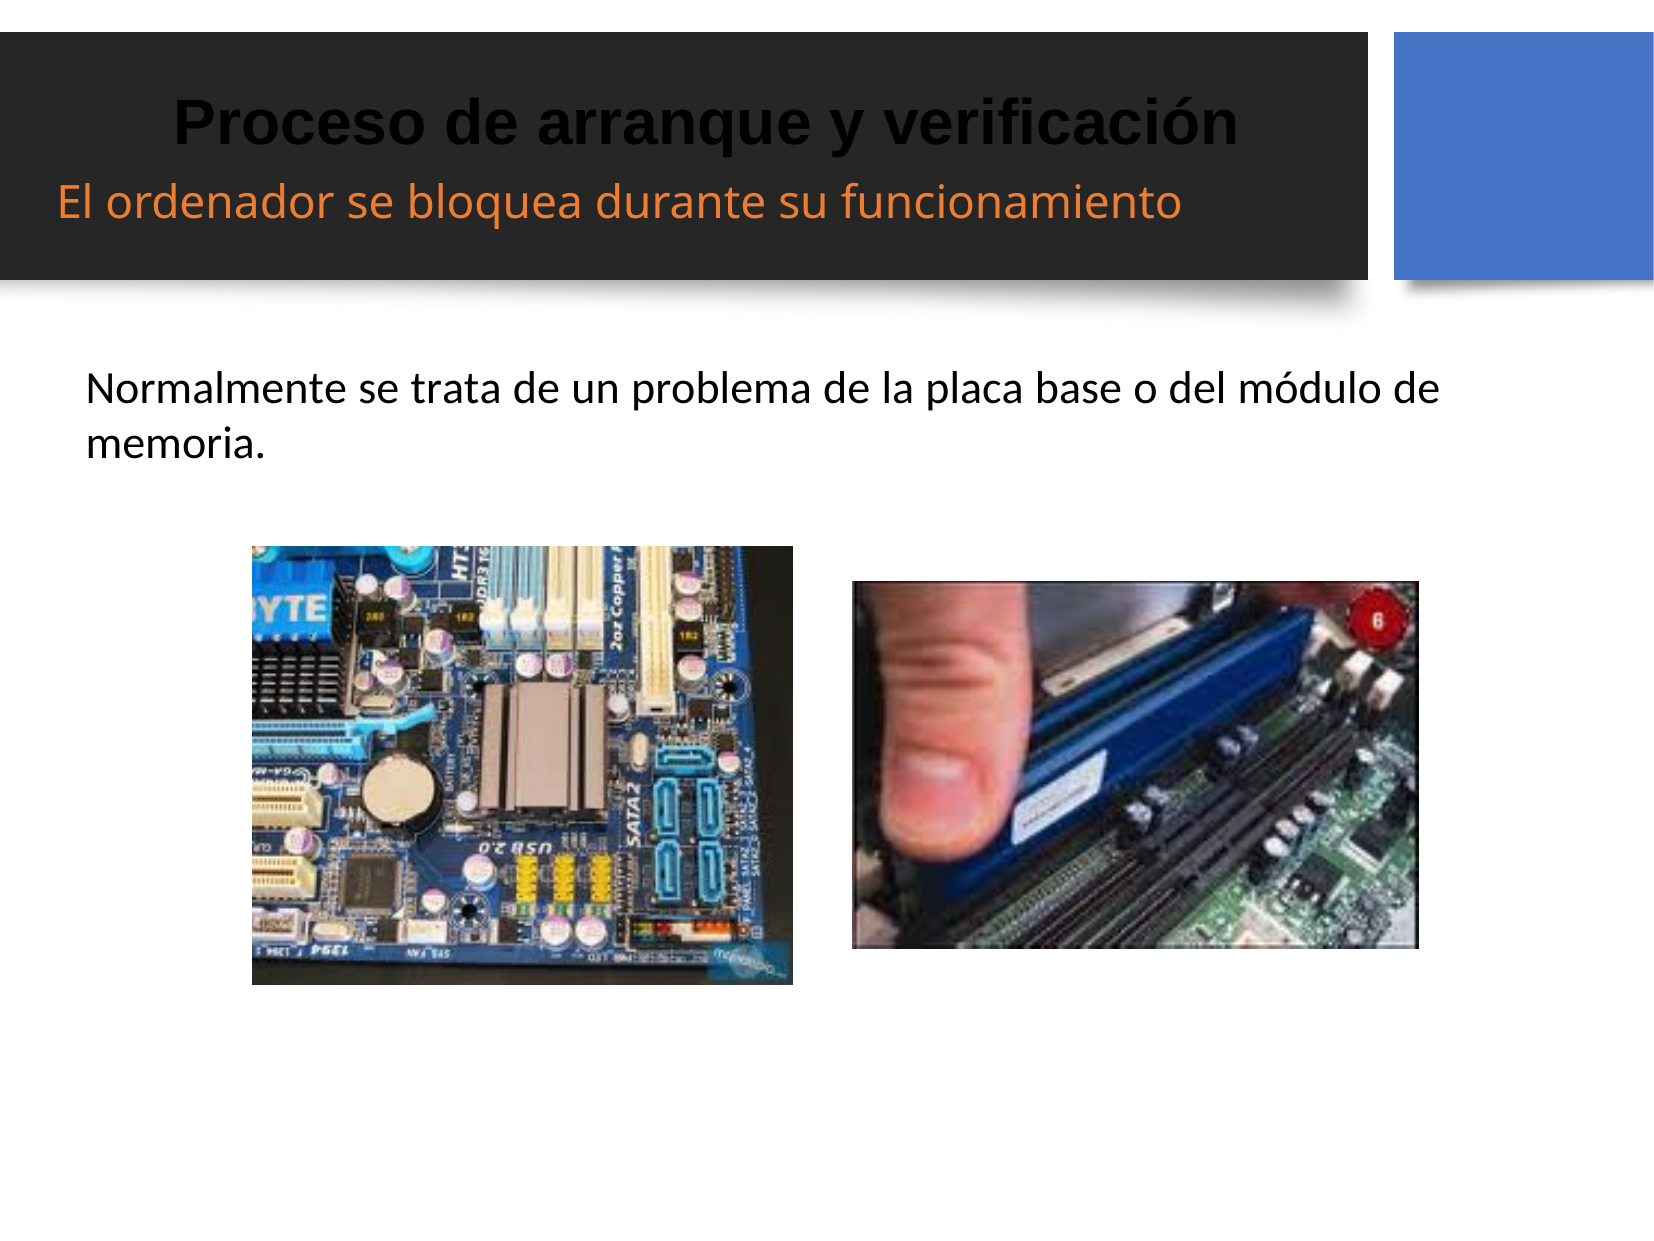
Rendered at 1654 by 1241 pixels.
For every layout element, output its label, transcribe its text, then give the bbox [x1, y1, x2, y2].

list Normalmente se trata de un problema de la placa base o del módulo de memoria. [56, 328, 1614, 1208]
list El ordenador se bloquea durante su funcionamiento [56, 172, 1357, 243]
picture [852, 581, 1419, 949]
picture [252, 546, 793, 985]
title Proceso de arranque y verificación [57, 66, 1357, 171]
